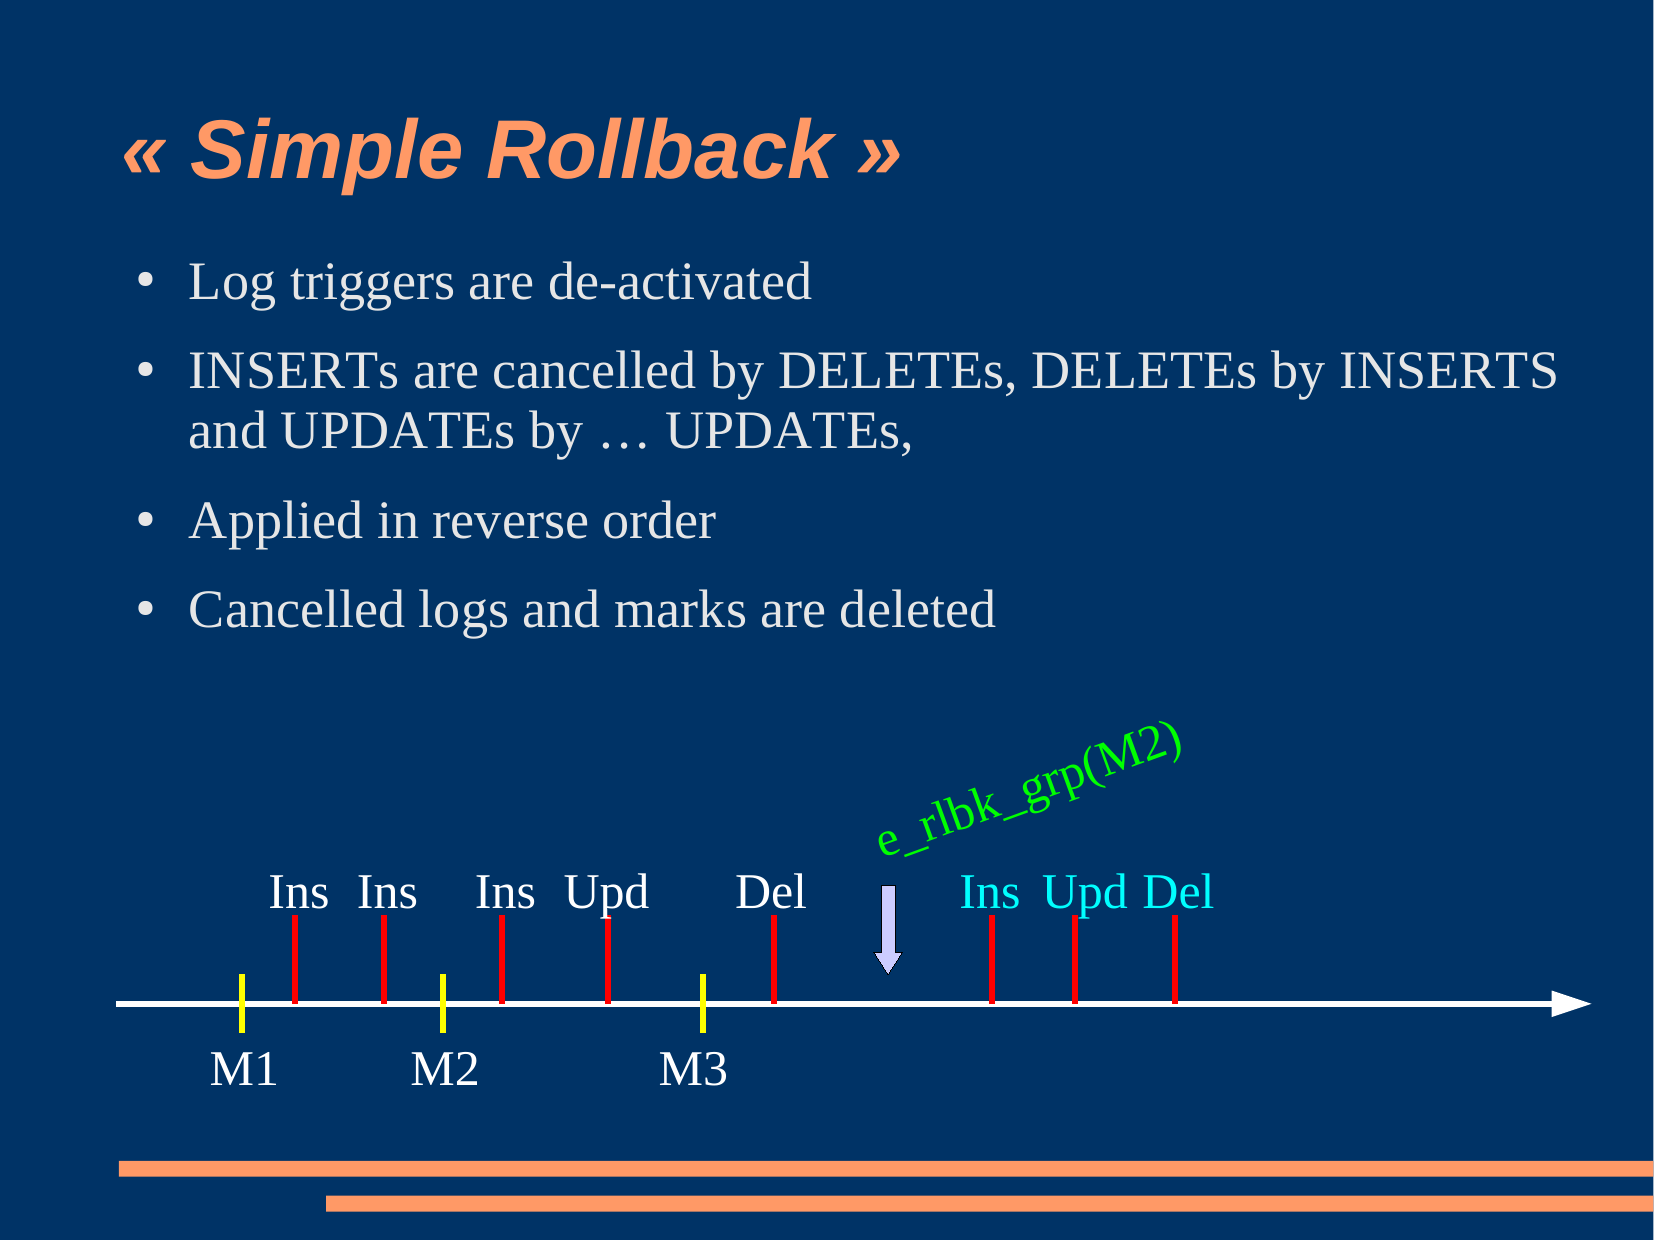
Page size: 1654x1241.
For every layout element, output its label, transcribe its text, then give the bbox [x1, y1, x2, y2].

text_box Ins [944, 856, 1027, 928]
text_box Ins [460, 856, 548, 928]
text_box e_rlbk_grp(M2) [850, 694, 1207, 882]
text_box M3 [643, 1033, 743, 1105]
text_box Upd [548, 856, 665, 928]
title « Simple Rollback » [121, 46, 1534, 251]
text_box M1 [194, 1033, 295, 1105]
list Log triggers are de-activated INSERTs are cancelled by DELETEs, DELETEs by INSERTS and UPDATEs by … UPDATEs, Applied in reverse order Cancelled logs and marks are deleted [118, 251, 1595, 768]
text_box Del [1127, 856, 1230, 928]
text_box Upd [1027, 856, 1127, 928]
text_box M2 [395, 1033, 495, 1105]
text_box Ins [253, 856, 342, 928]
text_box [873, 885, 903, 975]
text_box Ins [342, 856, 434, 928]
text_box Del [720, 856, 823, 928]
